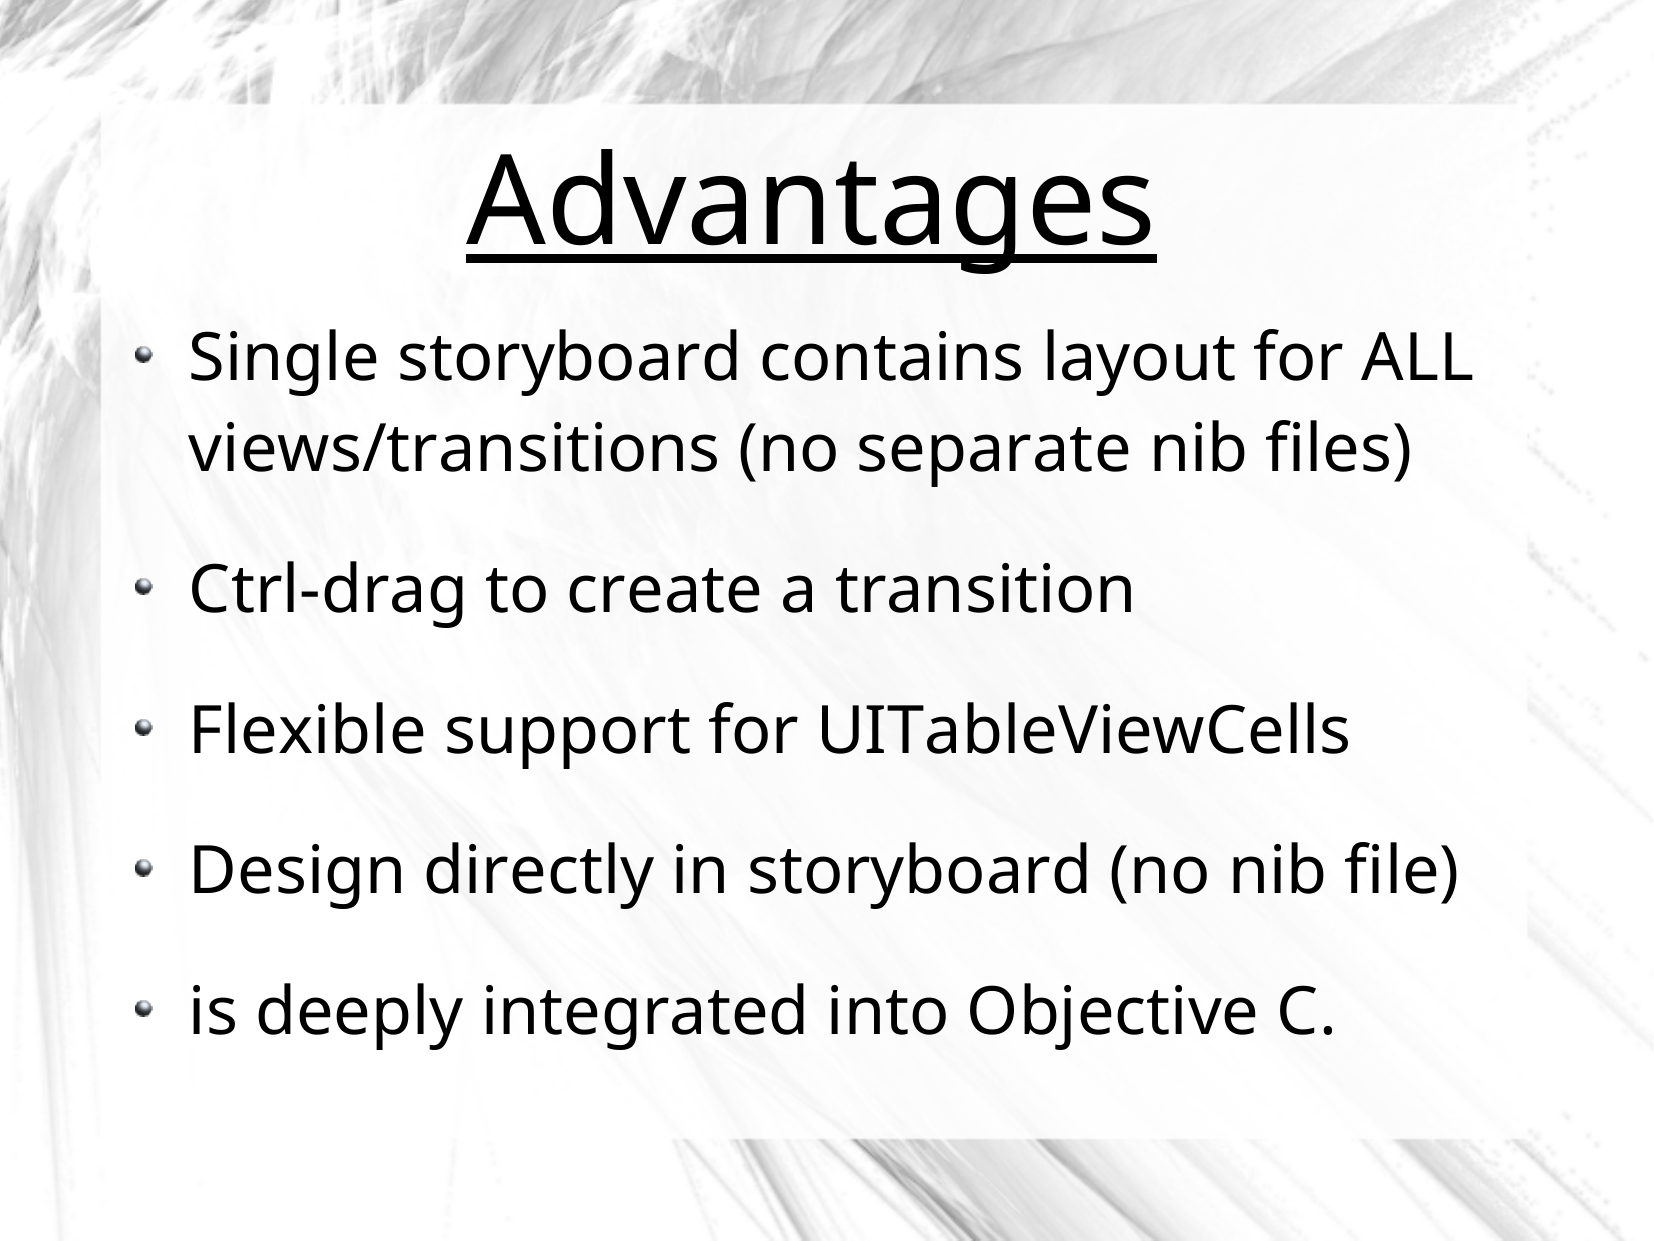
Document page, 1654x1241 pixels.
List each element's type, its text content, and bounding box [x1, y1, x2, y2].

list Single storyboard contains layout for ALL views/transitions (no separate nib files) Ctrl-drag to create a transition Flexible support for UITableViewCells Design directly in storyboard (no nib file) is deeply integrated into Objective C. [118, 309, 1571, 1063]
title Advantages [118, 112, 1506, 281]
picture [0, 0, 1654, 1241]
